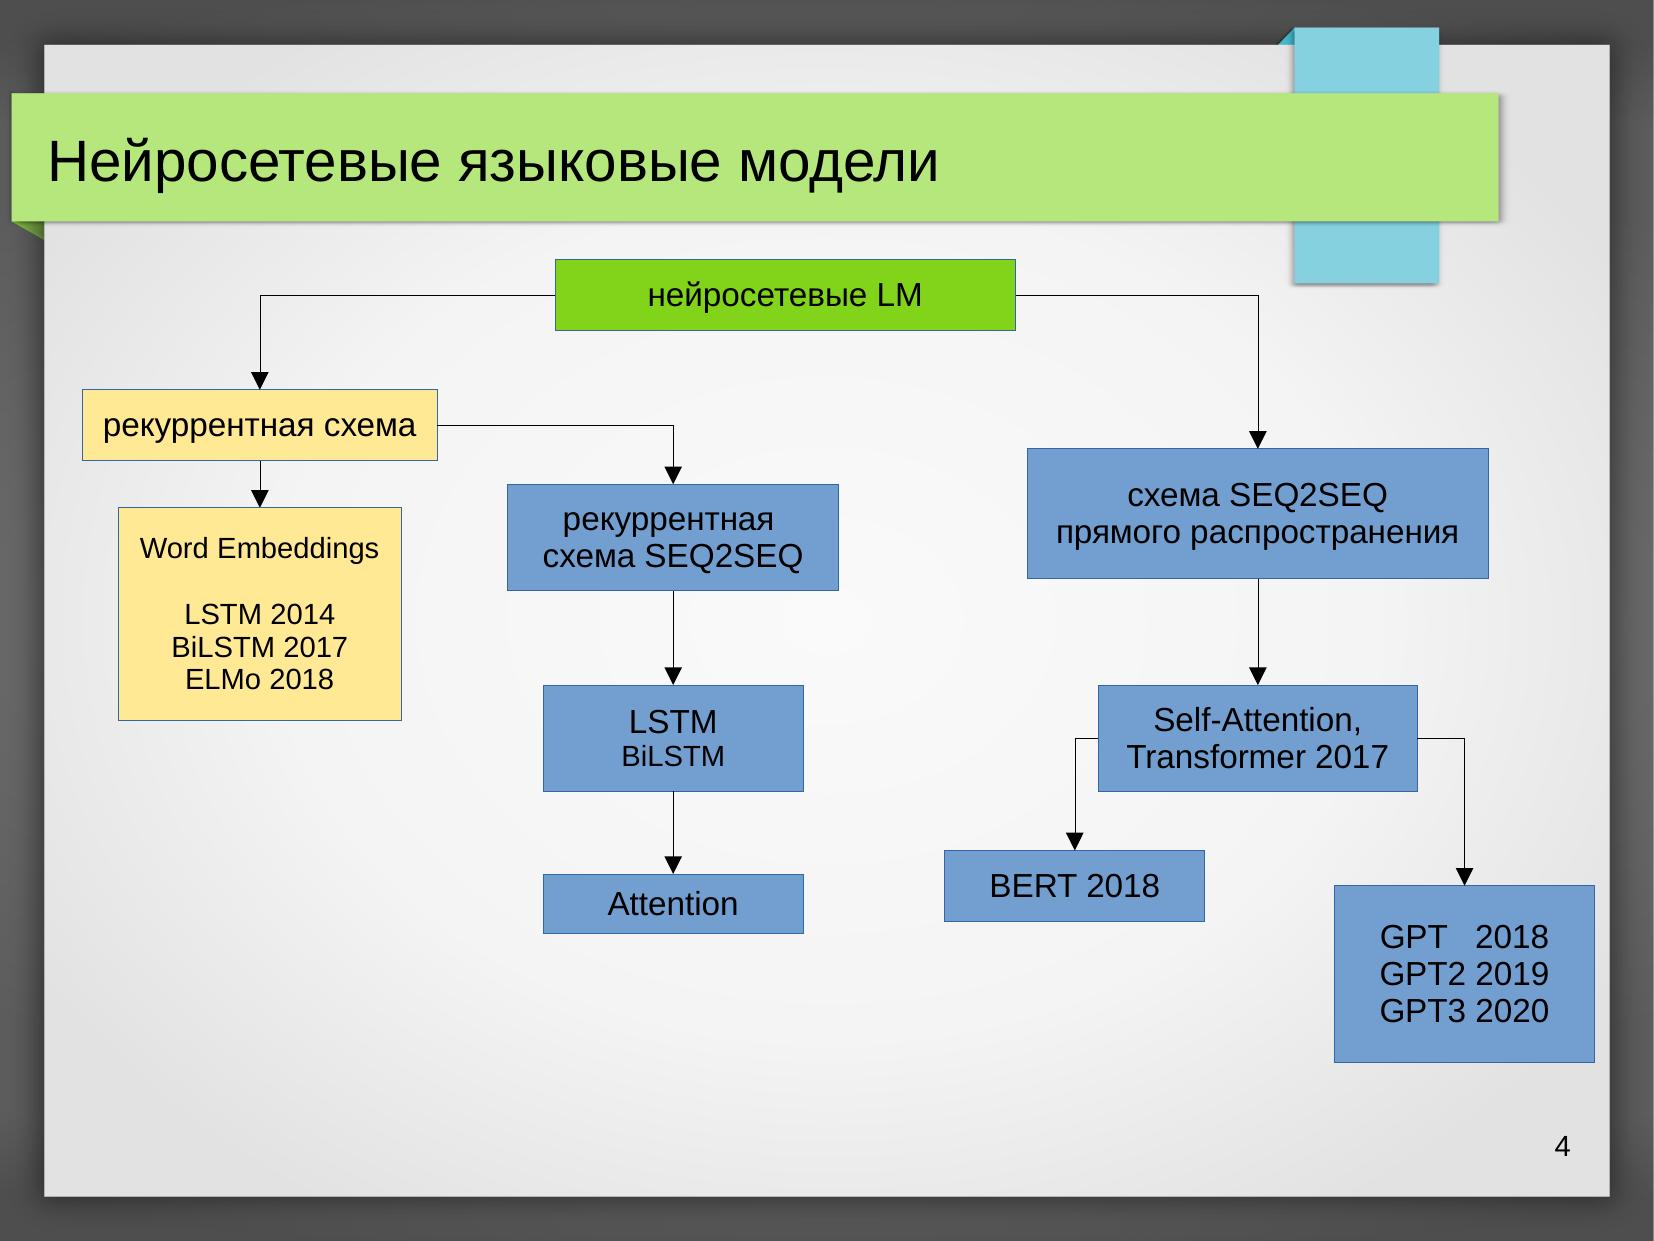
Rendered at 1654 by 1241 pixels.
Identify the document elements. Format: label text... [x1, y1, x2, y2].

text_box рекуррентная схема [82, 389, 438, 461]
text_box Word Embeddings LSTM 2014 BiLSTM 2017 ELMo 2018 [118, 507, 402, 721]
text_box схема SEQ2SEQ прямого распространения [1027, 448, 1489, 579]
text_box рекуррентная схема SEQ2SEQ [507, 484, 839, 591]
text_box нейросетевые LM [555, 259, 1016, 331]
text_box Self-Attention, Transformer 2017 [1098, 685, 1418, 792]
text_box GPT 2018 GPT2 2019 GPT3 2020 [1334, 885, 1595, 1063]
text_box BERT 2018 [944, 850, 1205, 922]
picture [0, 0, 1654, 1241]
title Нейросетевые языковые модели [47, 121, 1241, 201]
text_box Attention [543, 874, 804, 934]
text_box LSTM BiLSTM [543, 685, 804, 792]
